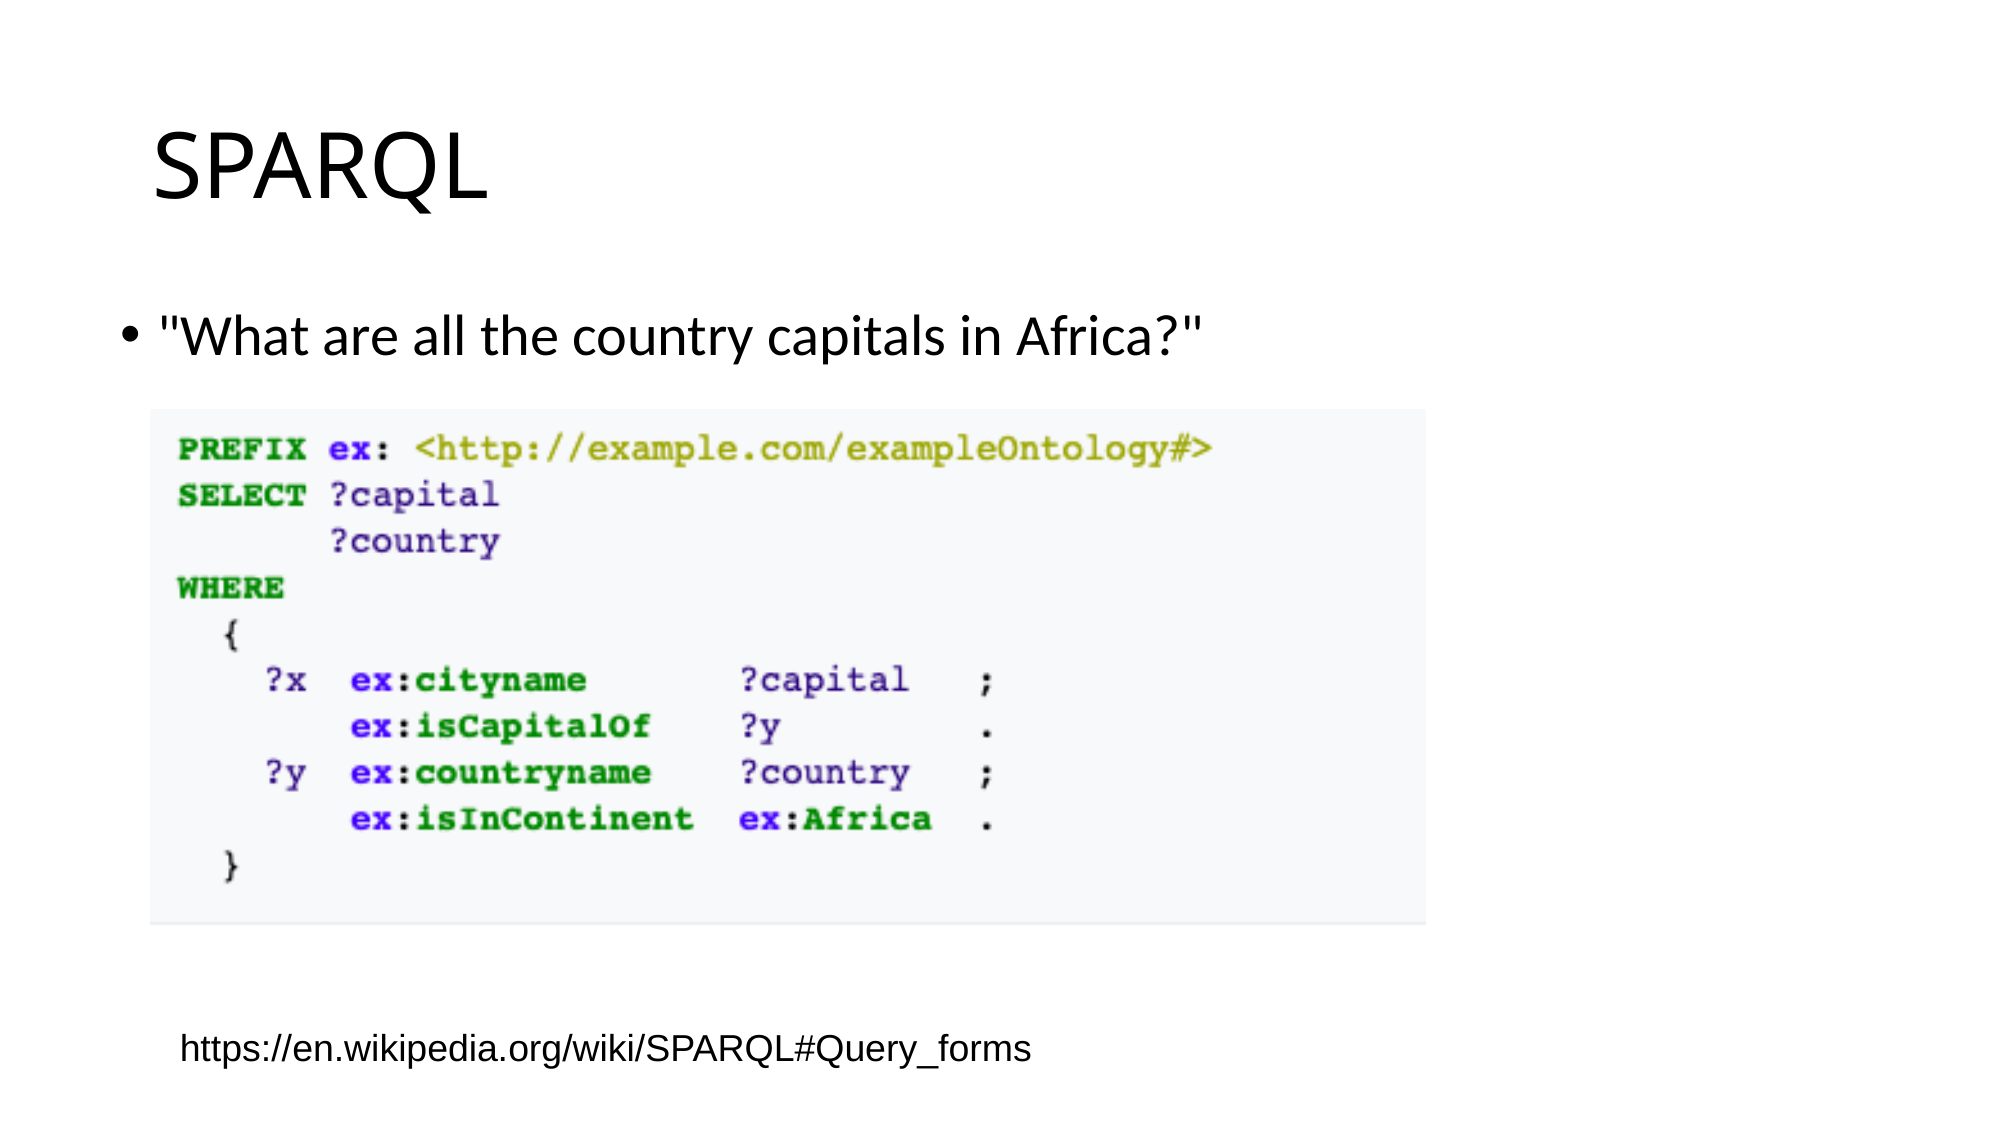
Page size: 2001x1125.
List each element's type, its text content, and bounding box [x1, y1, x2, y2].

title SPARQL [137, 59, 1863, 278]
text_box https://en.wikipedia.org/wiki/SPARQL#Query_forms [165, 1020, 1186, 1077]
list "What are all the country capitals in Africa?" [120, 214, 1846, 451]
picture [150, 451, 1426, 928]
